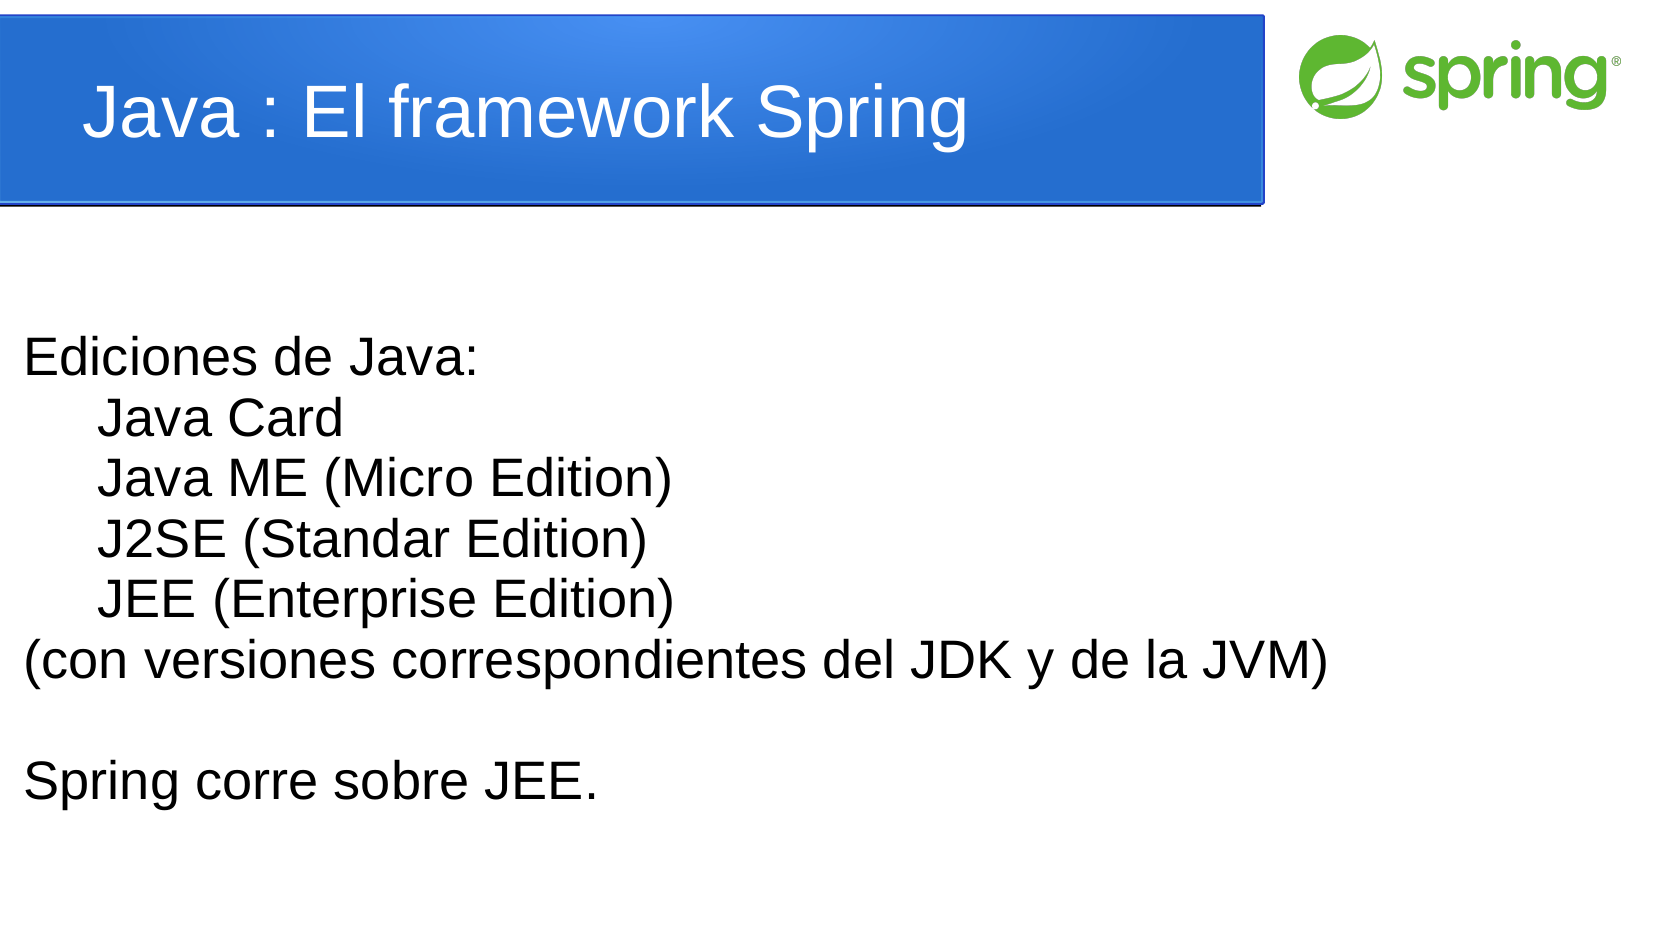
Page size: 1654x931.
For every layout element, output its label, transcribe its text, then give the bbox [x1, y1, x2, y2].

subtitle Ediciones de Java: Java Card Java ME (Micro Edition) J2SE (Standar Edition) JEE (Enterprise Edition) (con versiones correspondientes del JDK y de la JVM) Spring corre sobre JEE. [23, 192, 1642, 931]
title Java : El framework Spring [82, 35, 1235, 189]
picture [1299, 35, 1621, 119]
